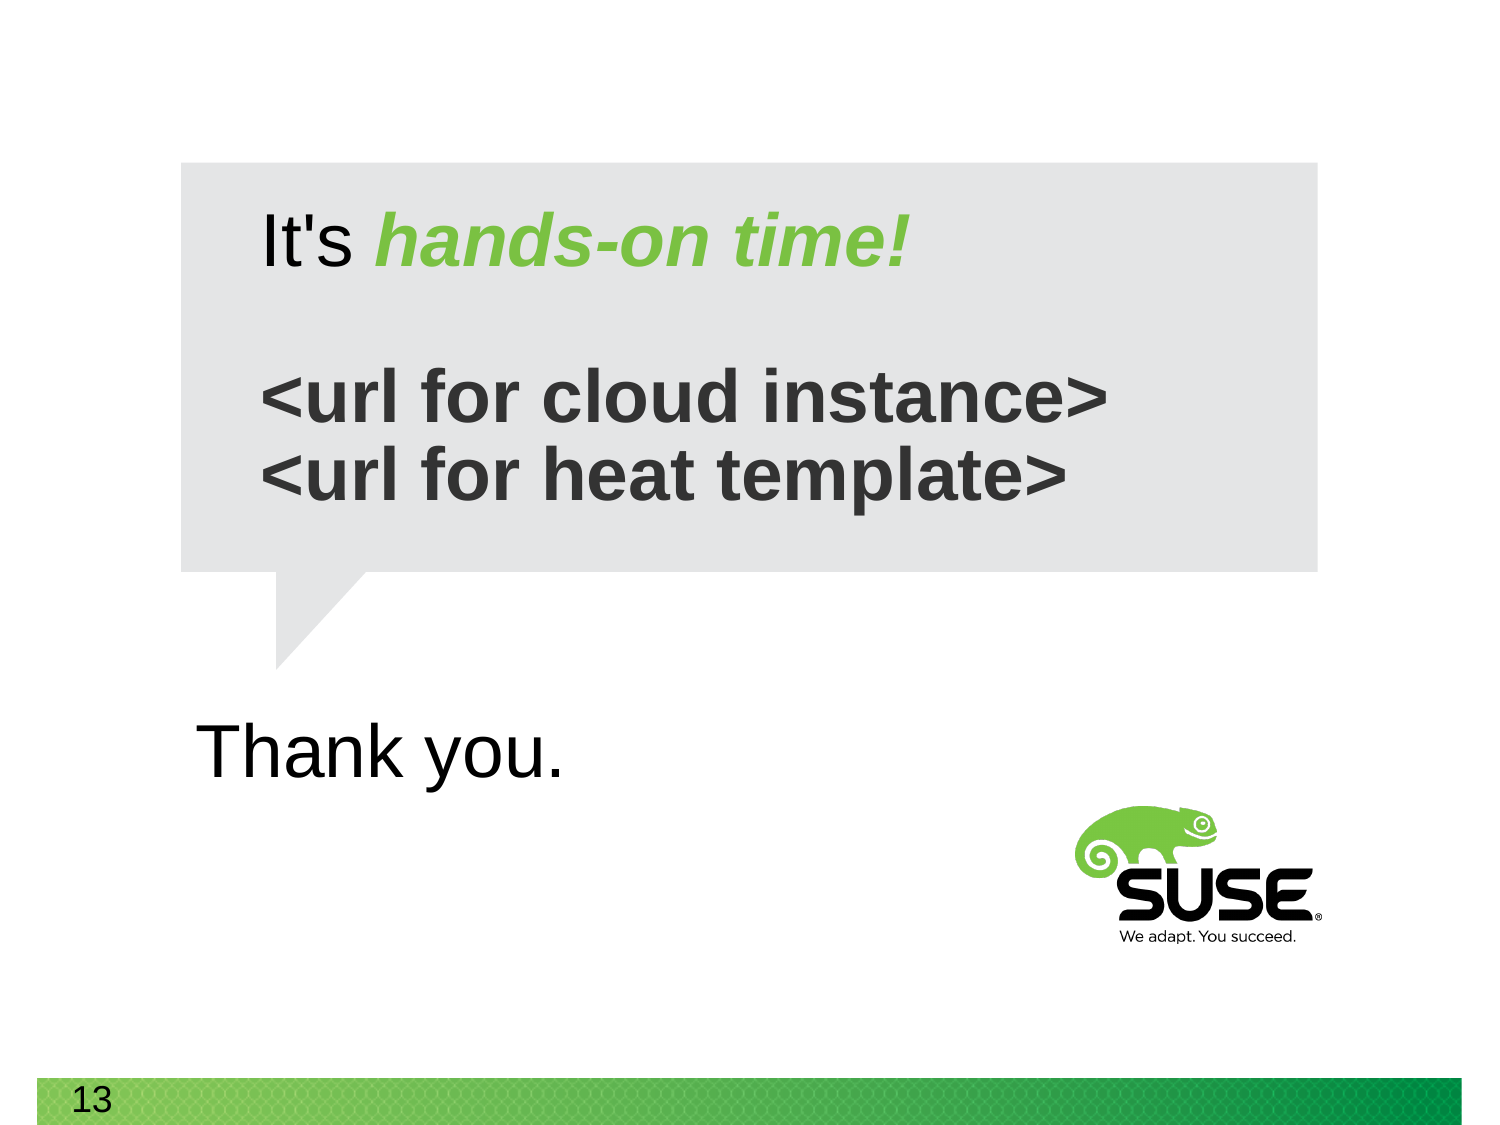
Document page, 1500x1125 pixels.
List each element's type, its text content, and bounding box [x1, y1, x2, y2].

text_box It's hands-on time! <url for cloud instance> <url for heat template> [245, 196, 1221, 524]
picture [1075, 806, 1322, 944]
picture [37, 1078, 1462, 1125]
